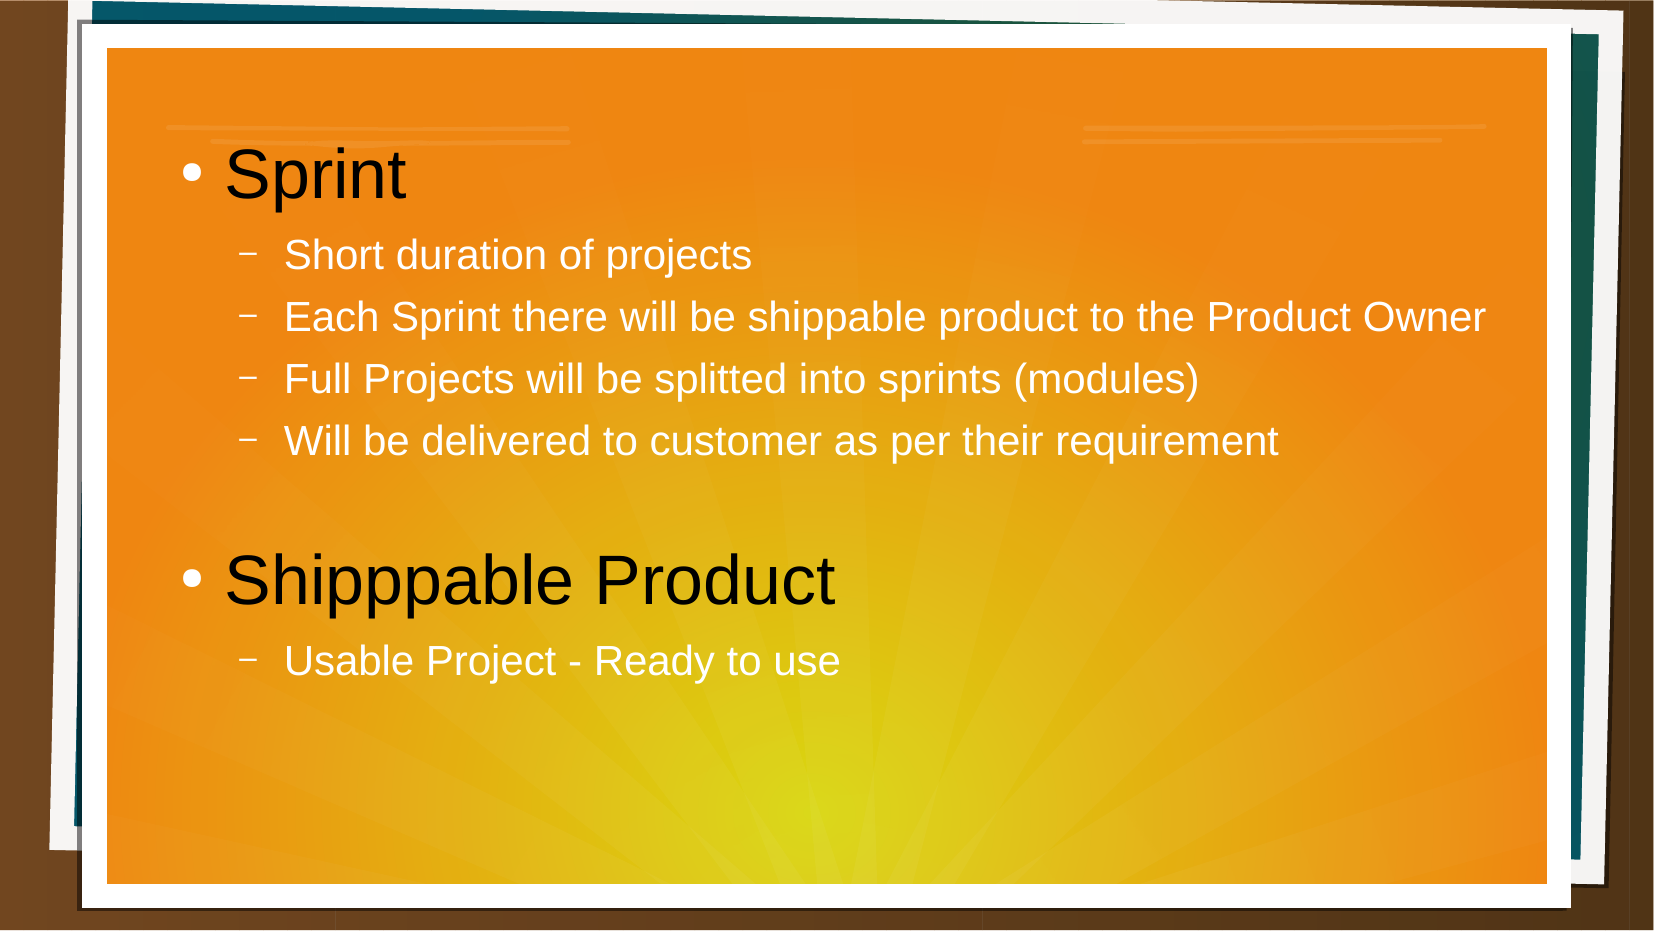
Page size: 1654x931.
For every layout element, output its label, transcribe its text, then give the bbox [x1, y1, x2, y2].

list Sprint Short duration of projects Each Sprint there will be shippable product to the Product Owner Full Projects will be splitted into sprints (modules) Will be delivered to customer as per their requirement Shipppable Product Usable Project - Ready to use [165, 135, 1494, 726]
